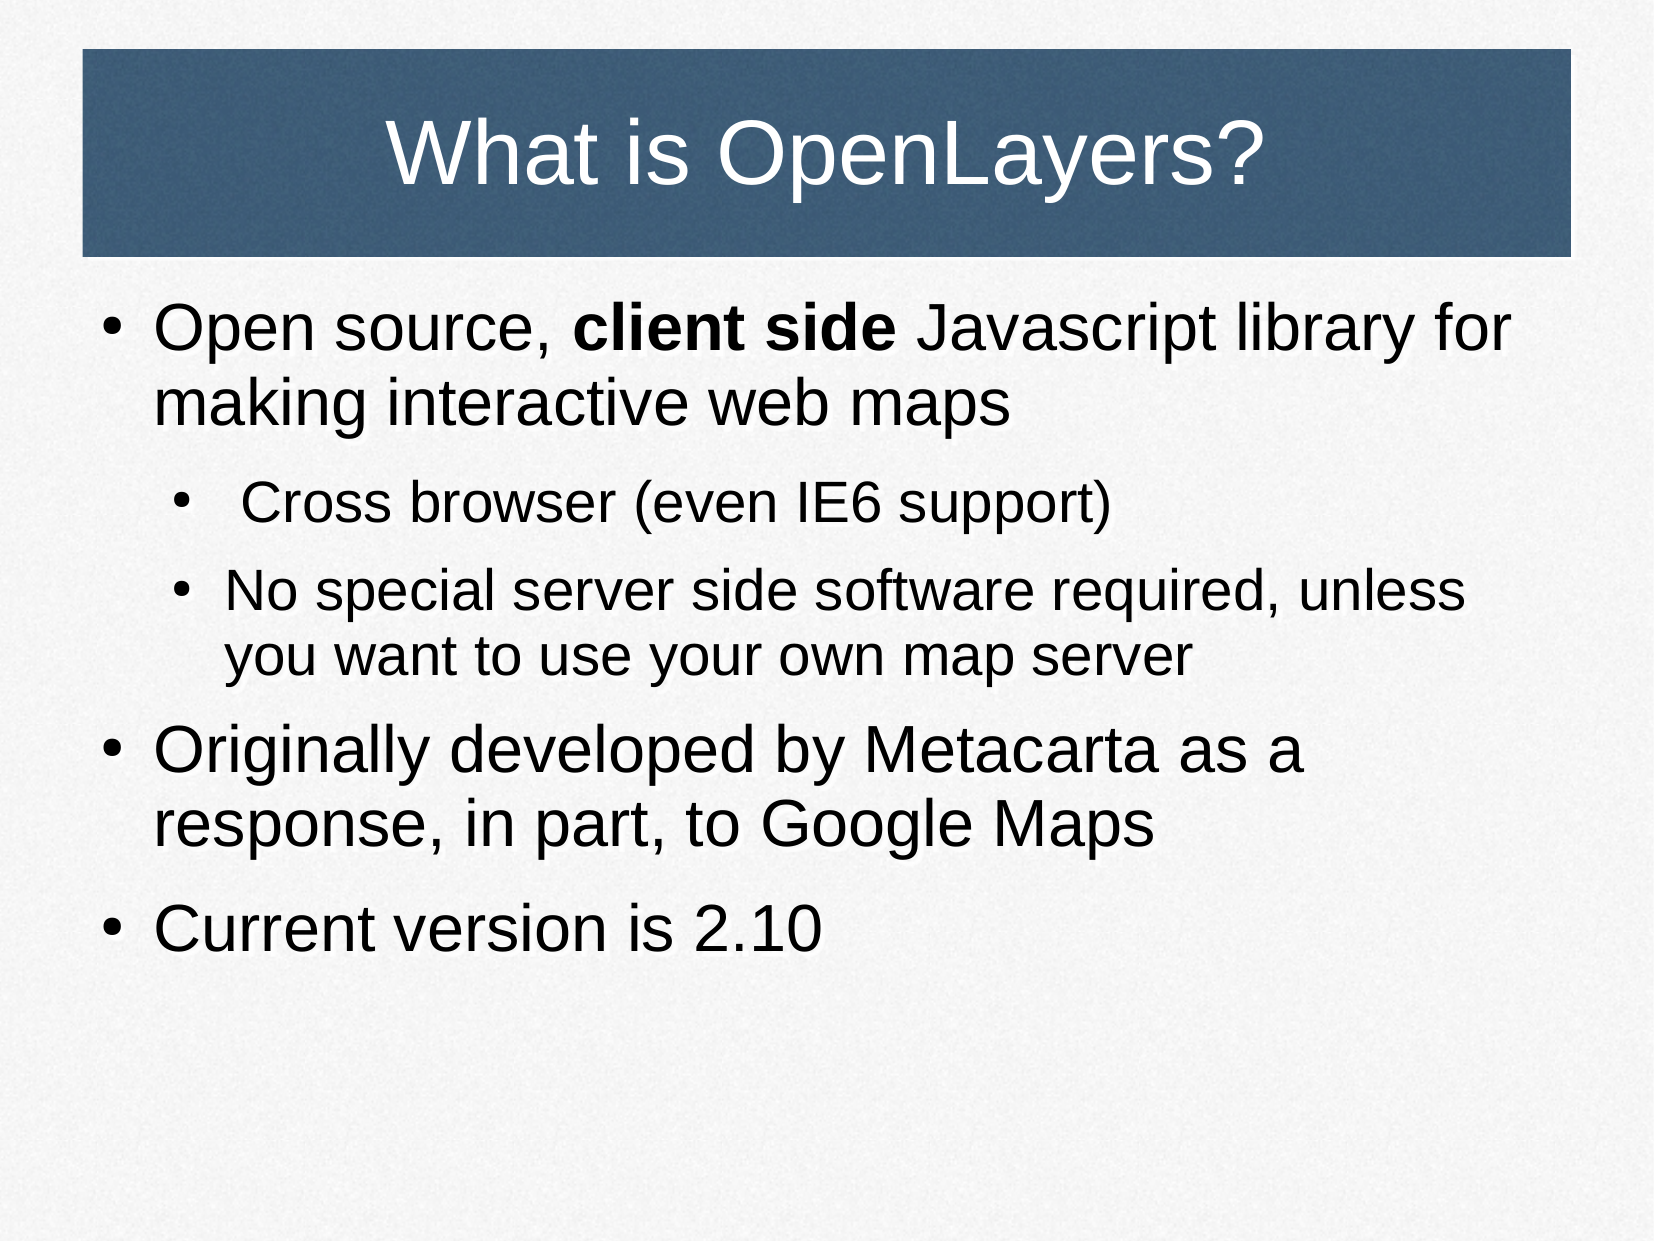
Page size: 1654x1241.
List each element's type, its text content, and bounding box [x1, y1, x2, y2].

list Open source, client side Javascript library for making interactive web maps Cross browser (even IE6 support) No special server side software required, unless you want to use your own map server Originally developed by Metacarta as a response, in part, to Google Maps Current version is 2.10 [82, 290, 1571, 1109]
picture [0, 0, 1654, 1241]
title What is OpenLayers? [82, 49, 1571, 257]
